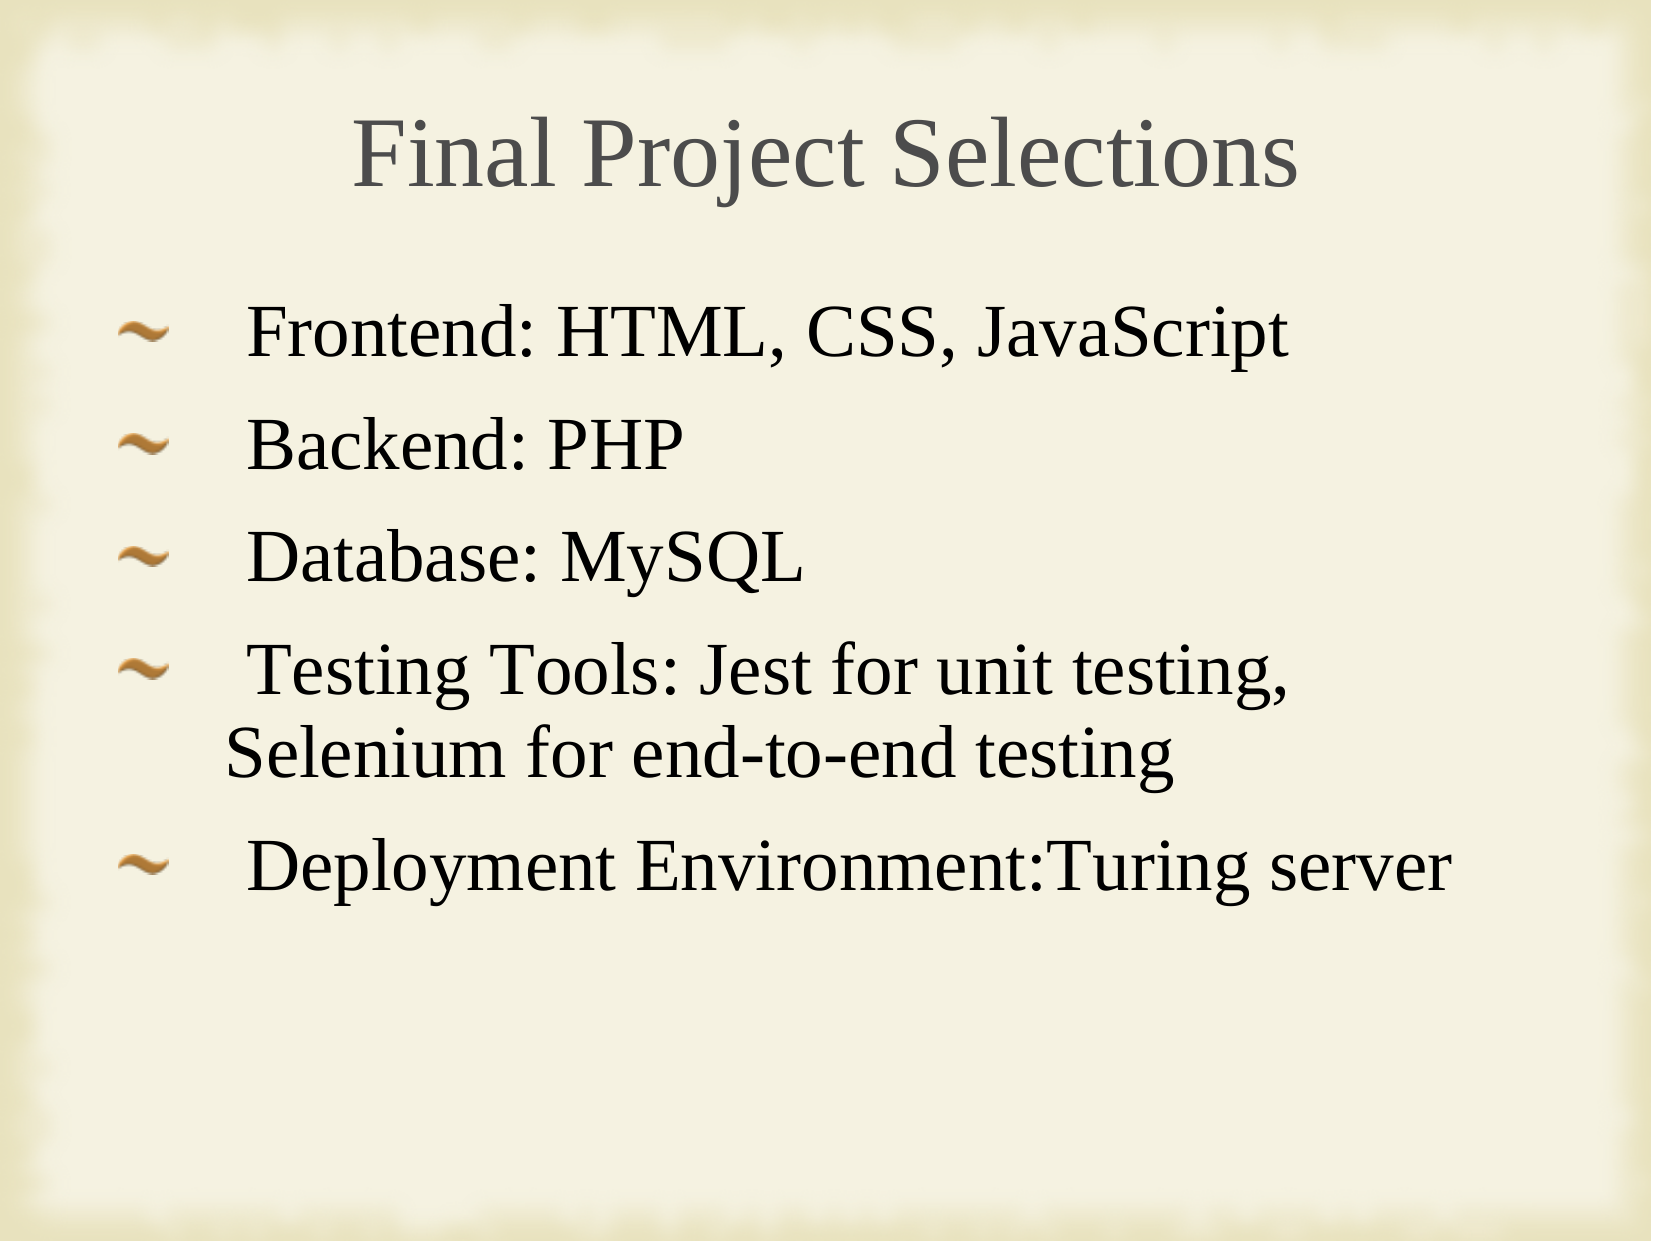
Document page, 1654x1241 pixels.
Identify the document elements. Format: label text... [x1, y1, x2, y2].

title Final Project Selections [82, 49, 1571, 257]
list Frontend: HTML, CSS, JavaScript Backend: PHP Database: MySQL Testing Tools: Jest for unit testing, Selenium for end-to-end testing Deployment Environment:Turing server [82, 290, 1571, 990]
picture [0, 0, 1651, 1241]
